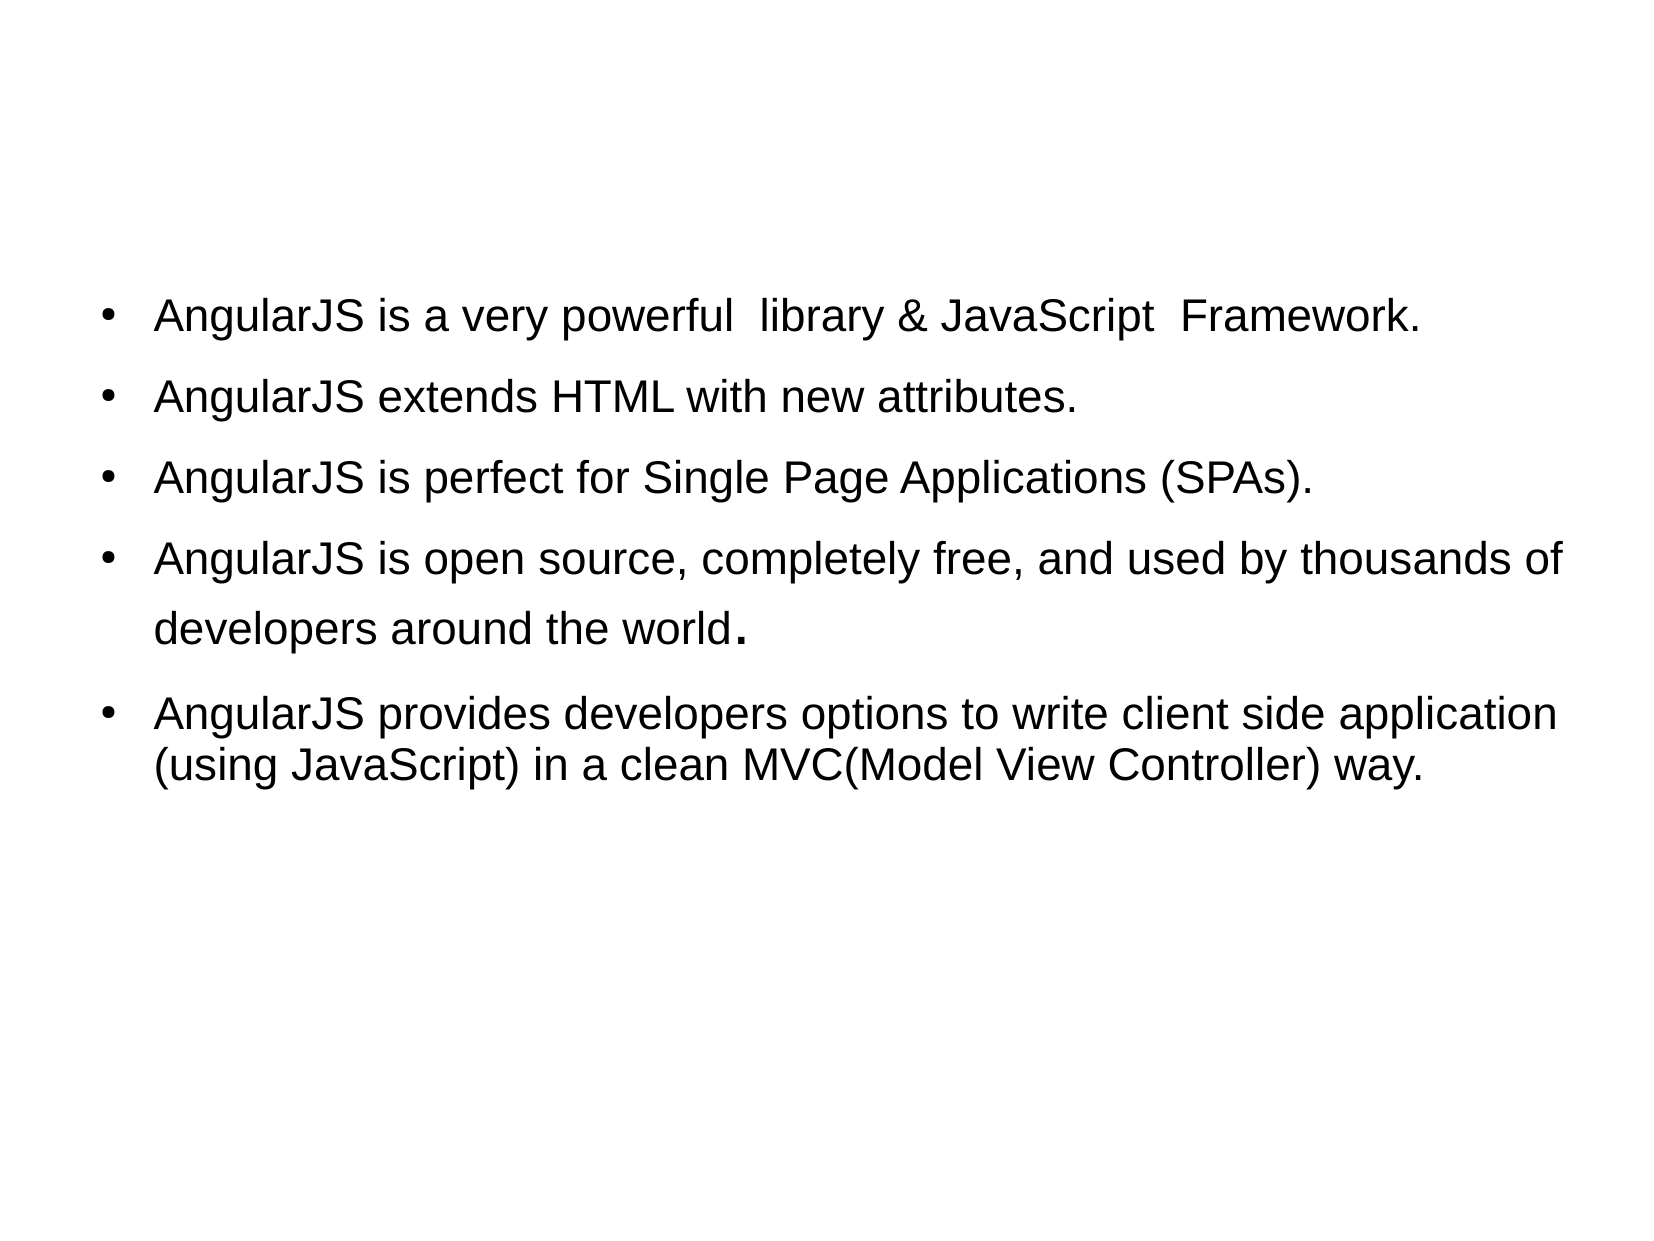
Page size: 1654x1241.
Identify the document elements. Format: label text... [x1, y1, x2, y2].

list AngularJS is a very powerful library & JavaScript Framework. AngularJS extends HTML with new attributes. AngularJS is perfect for Single Page Applications (SPAs). AngularJS is open source, completely free, and used by thousands of developers around the world. AngularJS provides developers options to write client side application (using JavaScript) in a clean MVC(Model View Controller) way. [82, 290, 1571, 1010]
